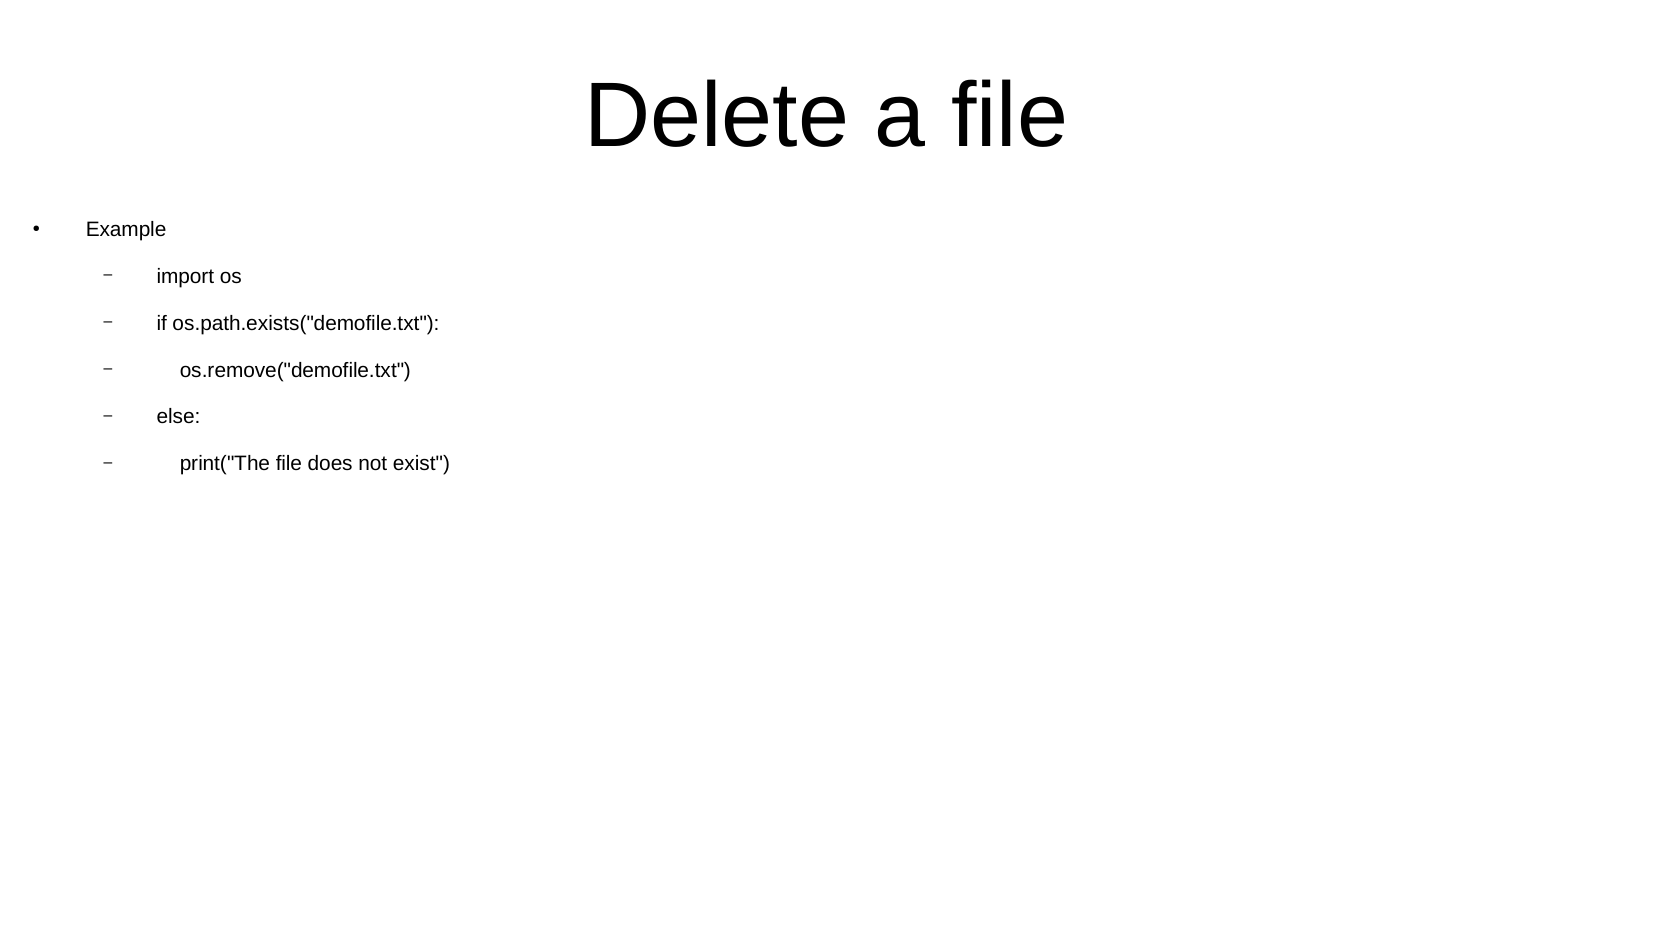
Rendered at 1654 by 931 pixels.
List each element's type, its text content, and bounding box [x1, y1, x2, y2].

title Delete a file [82, 37, 1571, 193]
list Example import os if os.path.exists("demofile.txt"): os.remove("demofile.txt") else: print("The file does not exist") [15, 217, 1571, 916]
